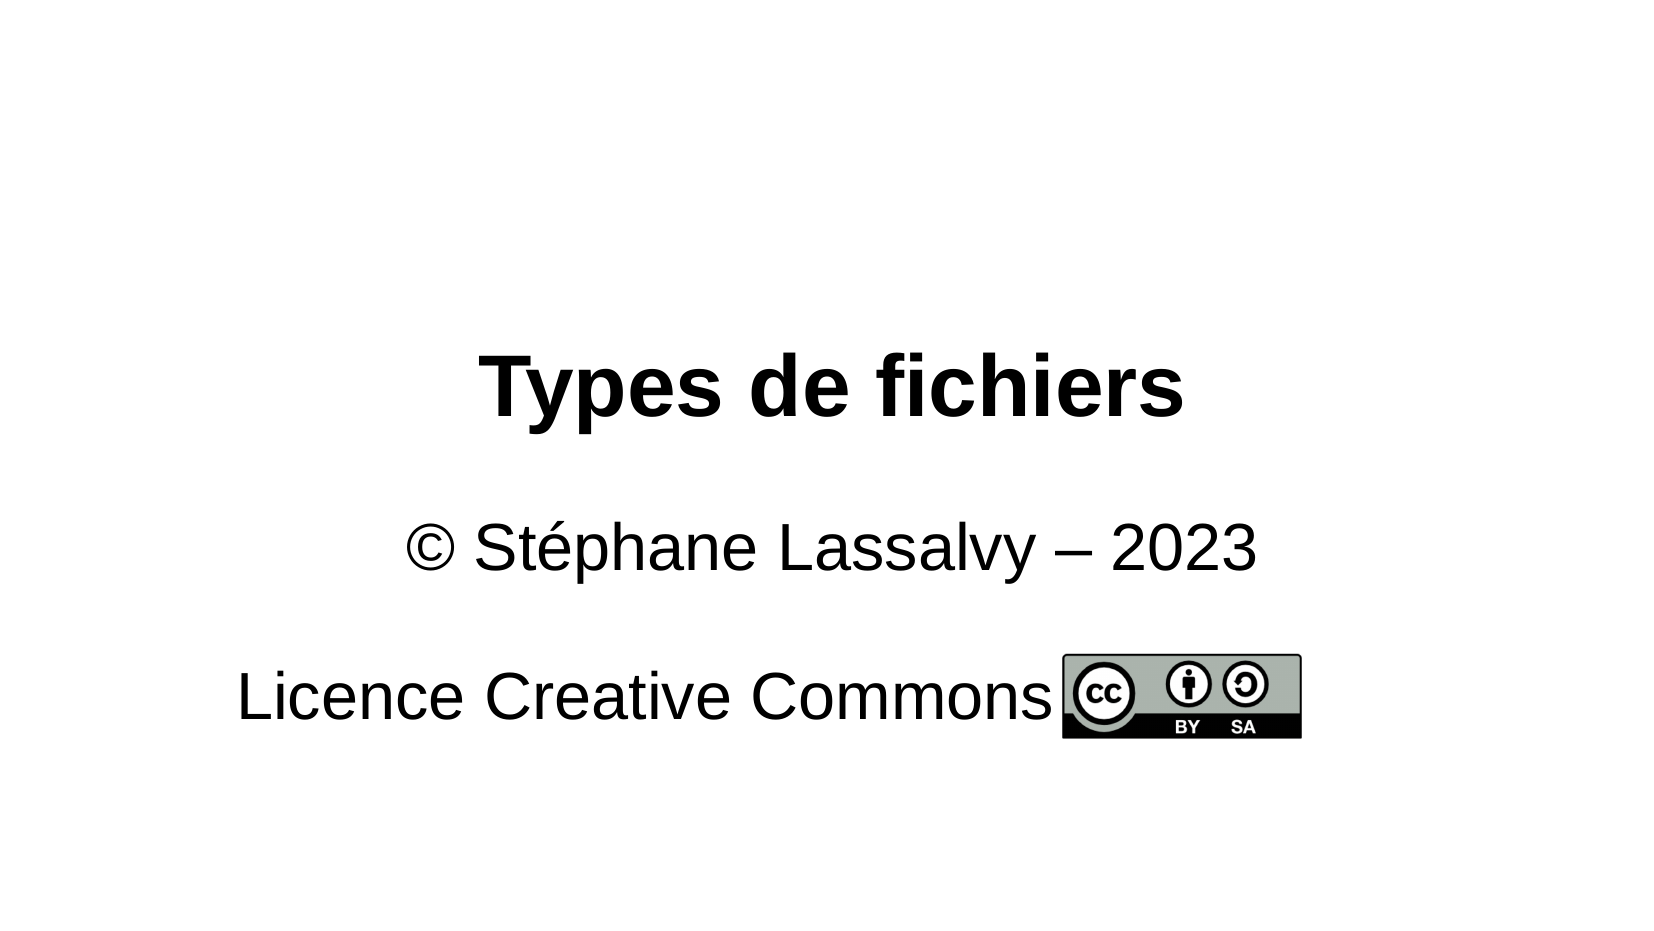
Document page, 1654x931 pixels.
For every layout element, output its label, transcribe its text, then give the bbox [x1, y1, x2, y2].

text_box Types de fichiers © Stéphane Lassalvy – 2023 Licence Creative Commons [88, 265, 1577, 806]
picture [1062, 653, 1302, 739]
